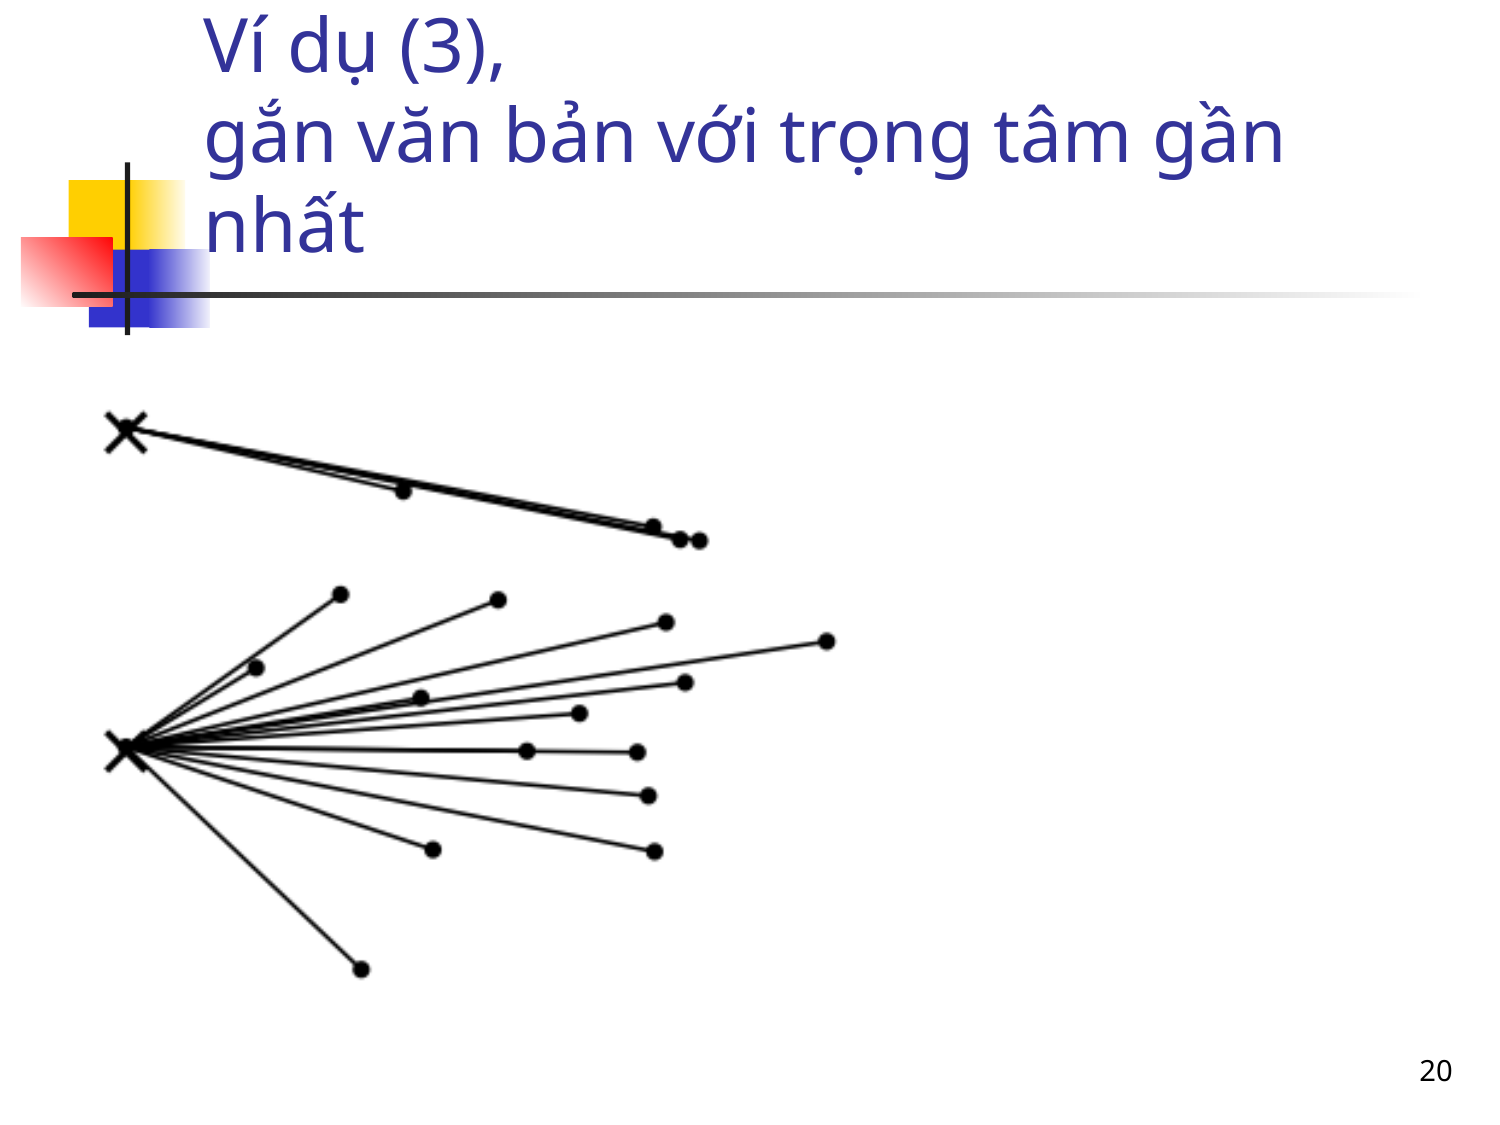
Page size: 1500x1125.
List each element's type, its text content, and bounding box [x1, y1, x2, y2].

slide_number <number> [1155, 1024, 1468, 1100]
picture [90, 389, 845, 983]
title Ví dụ (3), gắn văn bản với trọng tâm gần nhất [188, 35, 1468, 275]
